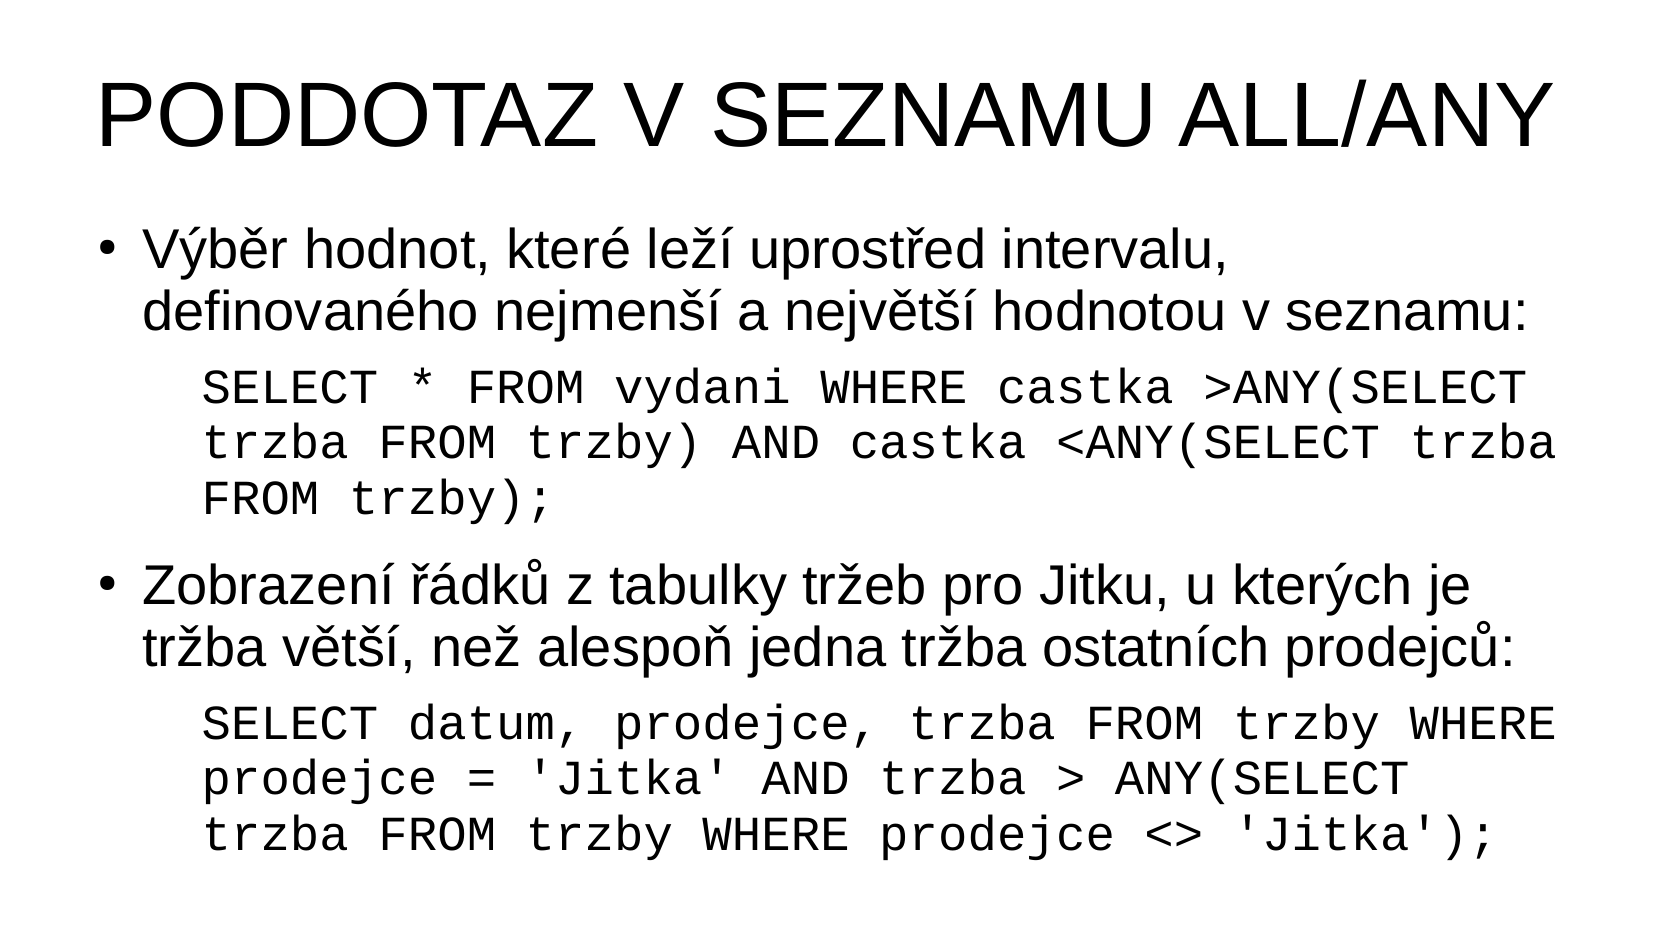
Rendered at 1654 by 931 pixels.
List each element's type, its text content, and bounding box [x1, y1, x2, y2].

title PODDOTAZ V SEZNAMU ALL/ANY [82, 37, 1571, 193]
list Výběr hodnot, které leží uprostřed intervalu, definovaného nejmenší a největší hodnotou v seznamu: SELECT * FROM vydani WHERE castka >ANY(SELECT trzba FROM trzby) AND castka <ANY(SELECT trzba FROM trzby); Zobrazení řádků z tabulky tržeb pro Jitku, u kterých je tržba větší, než alespoň jedna tržba ostatních prodejců: SELECT datum, prodejce, trzba FROM trzby WHERE prodejce = 'Jitka' AND trzba > ANY(SELECT trzba FROM trzby WHERE prodejce <> 'Jitka'); [82, 217, 1571, 886]
